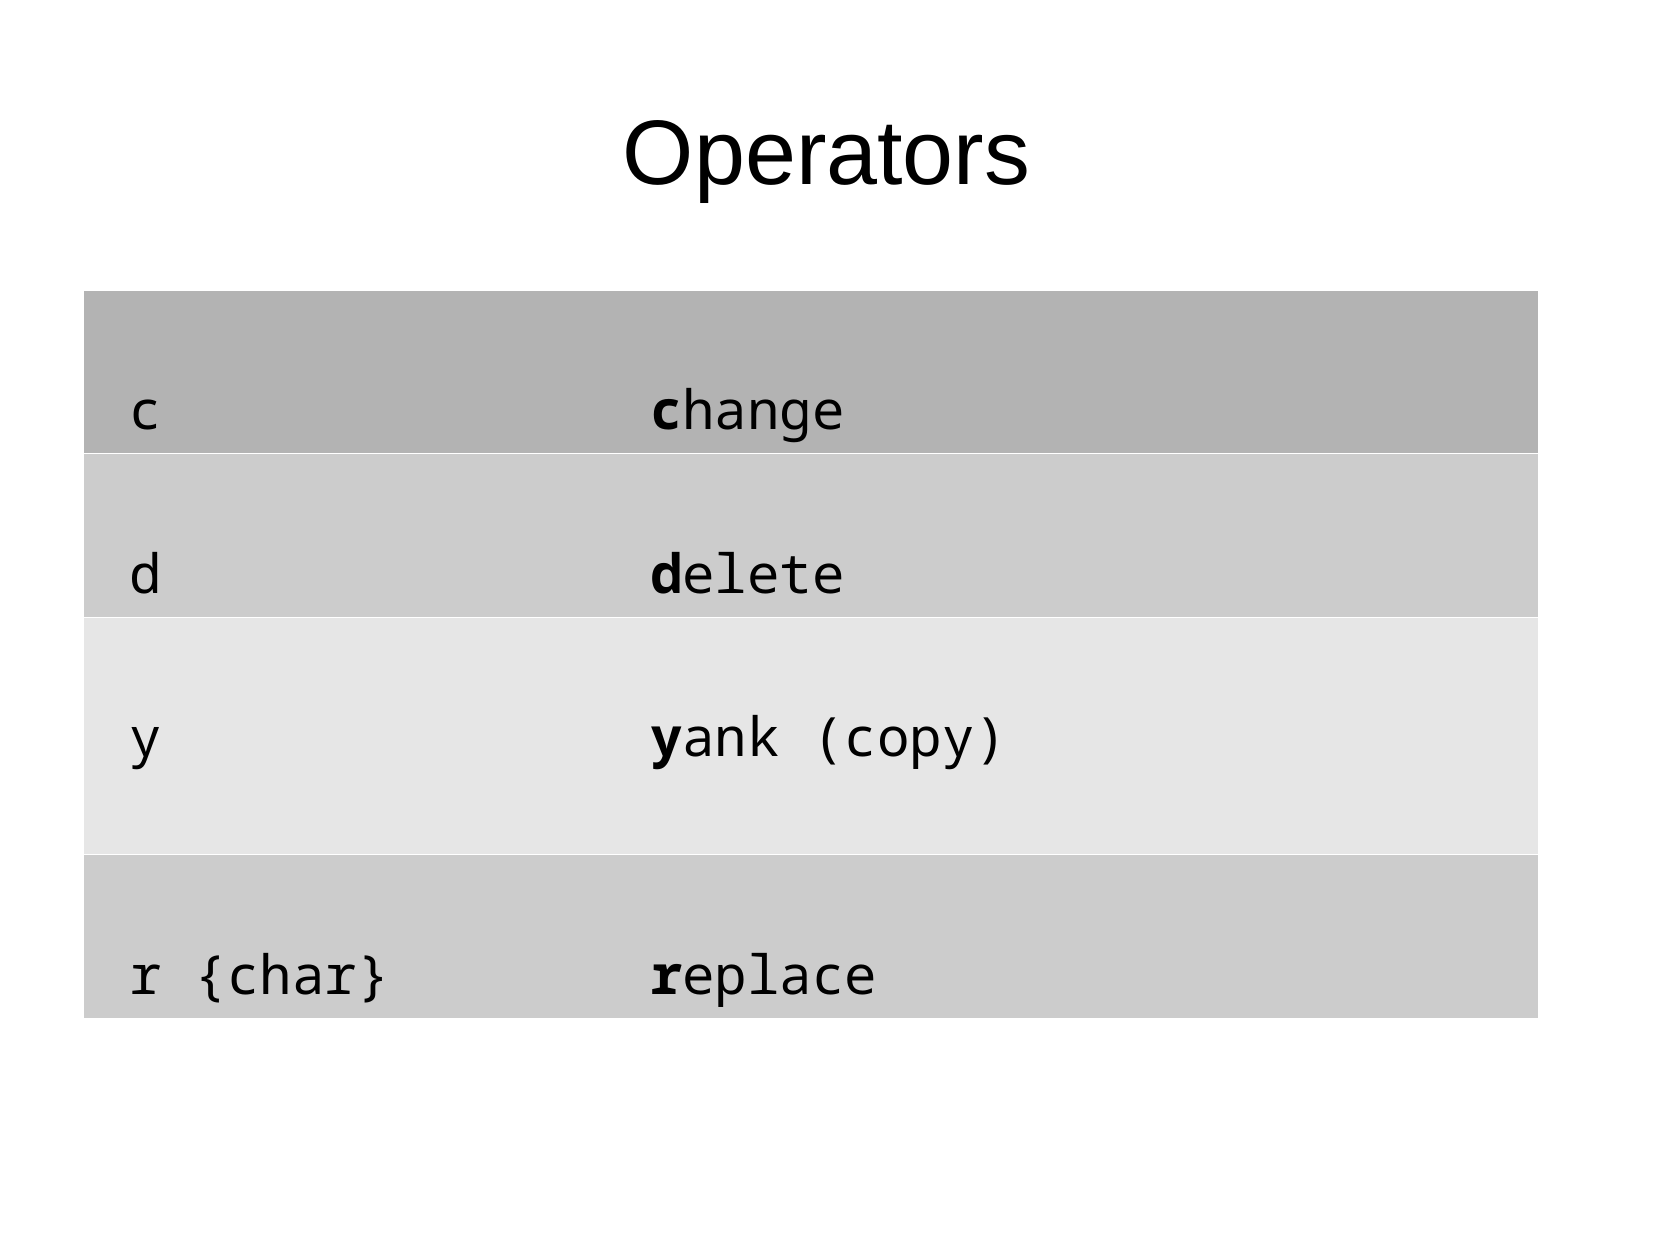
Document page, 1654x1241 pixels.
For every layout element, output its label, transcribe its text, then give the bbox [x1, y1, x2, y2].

table_cell d delete [84, 454, 1538, 617]
table_cell y yank (copy) [84, 618, 1538, 854]
title Operators [82, 49, 1571, 257]
table_cell r {char} replace [84, 855, 1538, 1018]
table_header c change [84, 291, 1538, 453]
